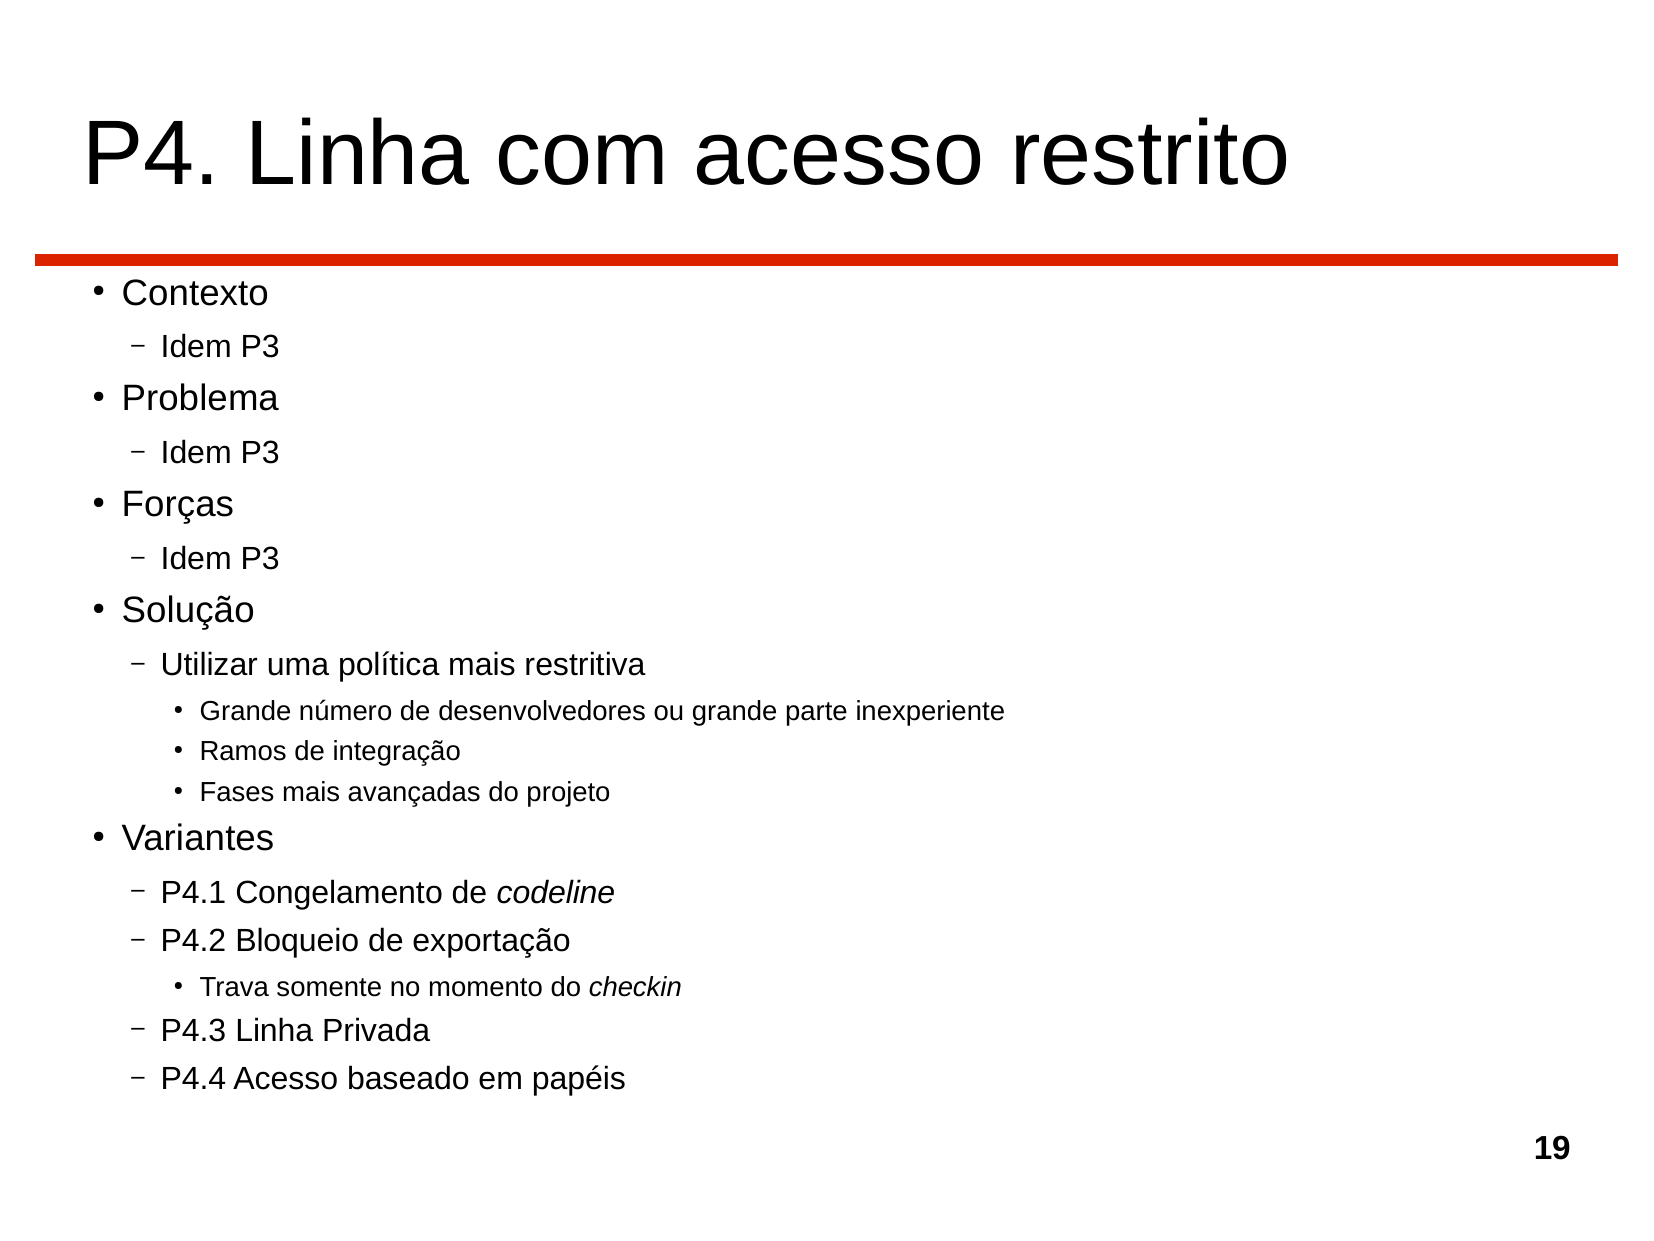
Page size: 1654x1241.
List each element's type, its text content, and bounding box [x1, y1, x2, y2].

title P4. Linha com acesso restrito [82, 49, 1571, 257]
list Contexto Idem P3 Problema Idem P3 Forças Idem P3 Solução Utilizar uma política mais restritiva Grande número de desenvolvedores ou grande parte inexperiente Ramos de integração Fases mais avançadas do projeto Variantes P4.1 Congelamento de codeline P4.2 Bloqueio de exportação Trava somente no momento do checkin P4.3 Linha Privada P4.4 Acesso baseado em papéis [82, 271, 1571, 1111]
